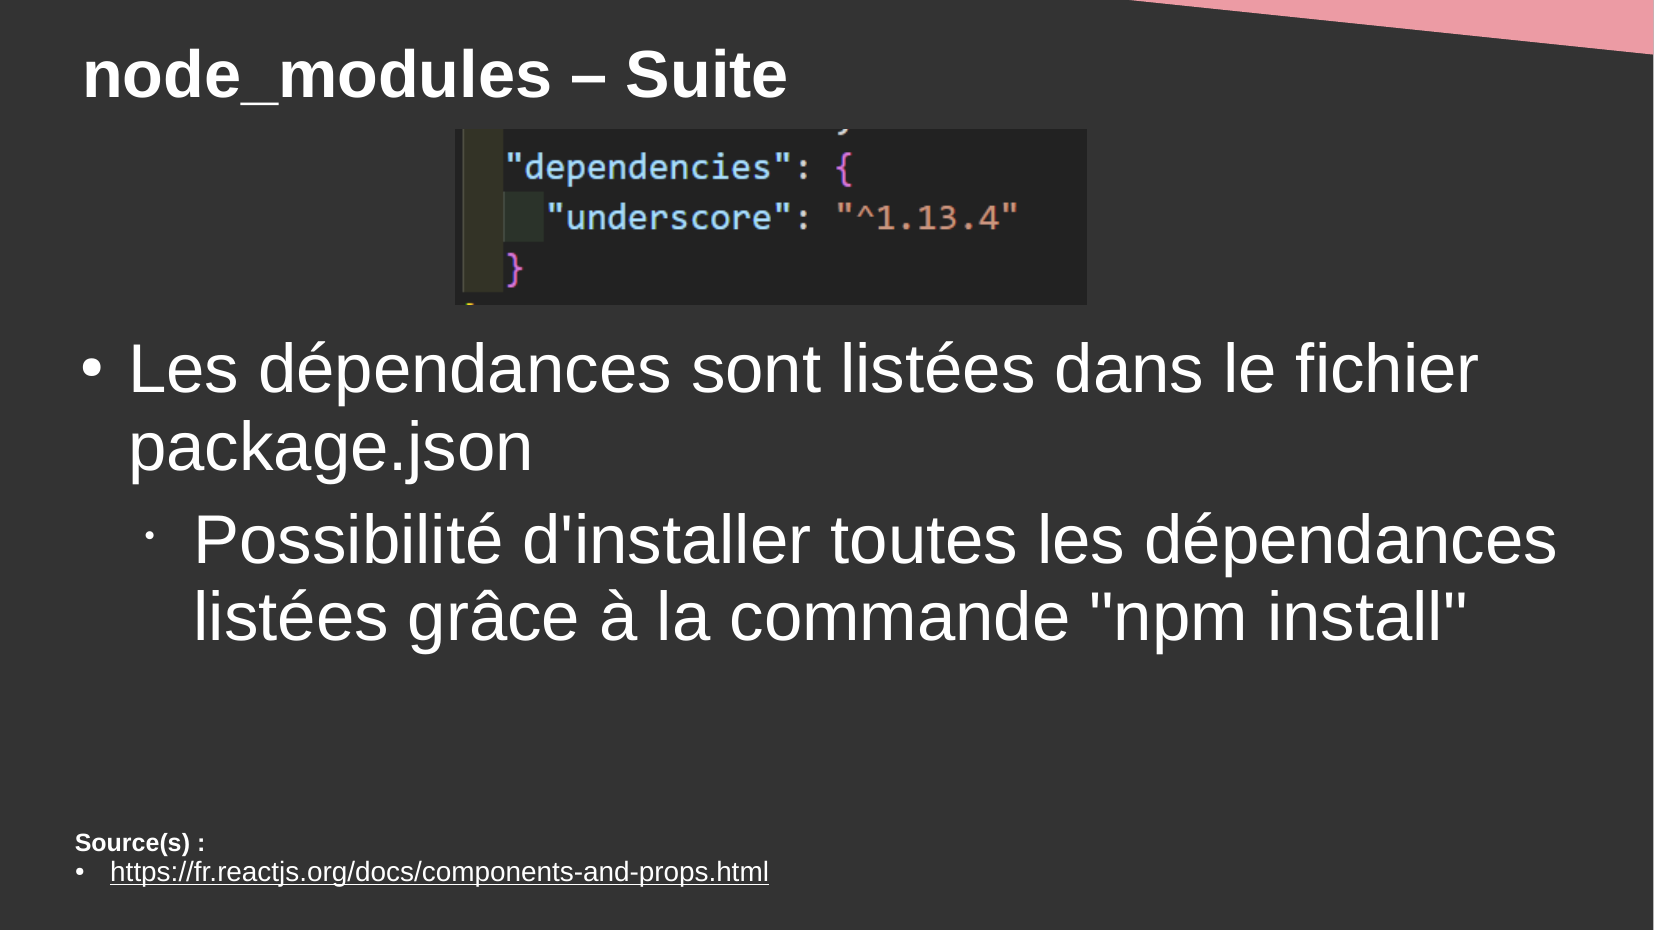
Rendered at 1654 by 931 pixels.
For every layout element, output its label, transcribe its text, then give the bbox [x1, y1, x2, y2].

text_box Source(s) : https://fr.reactjs.org/docs/components-and-props.html [59, 821, 1546, 906]
list Les dépendances sont listées dans le fichier package.json Possibilité d'installer toutes les dépendances listées grâce à la commande "npm install" [63, 330, 1625, 662]
text_box [1129, 0, 1654, 55]
title node_modules – Suite [82, 37, 1571, 114]
picture [455, 129, 1087, 305]
